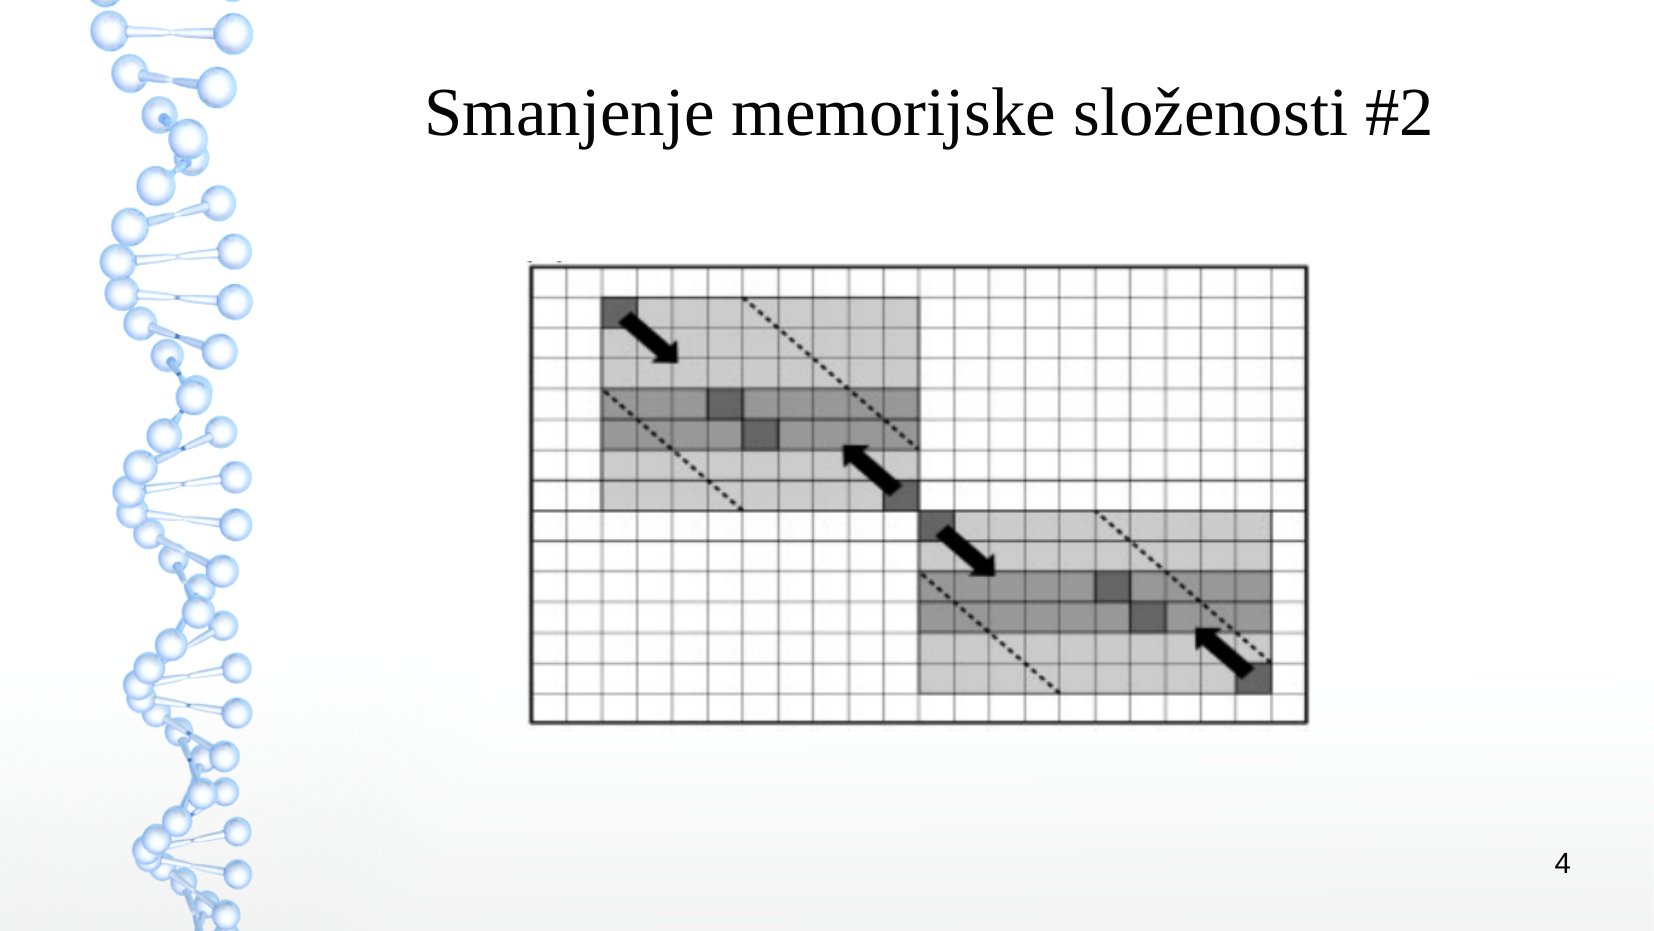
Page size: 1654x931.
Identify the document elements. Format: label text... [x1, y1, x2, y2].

picture [0, 0, 1654, 931]
title Smanjenje memorijske složenosti #2 [265, 35, 1595, 189]
